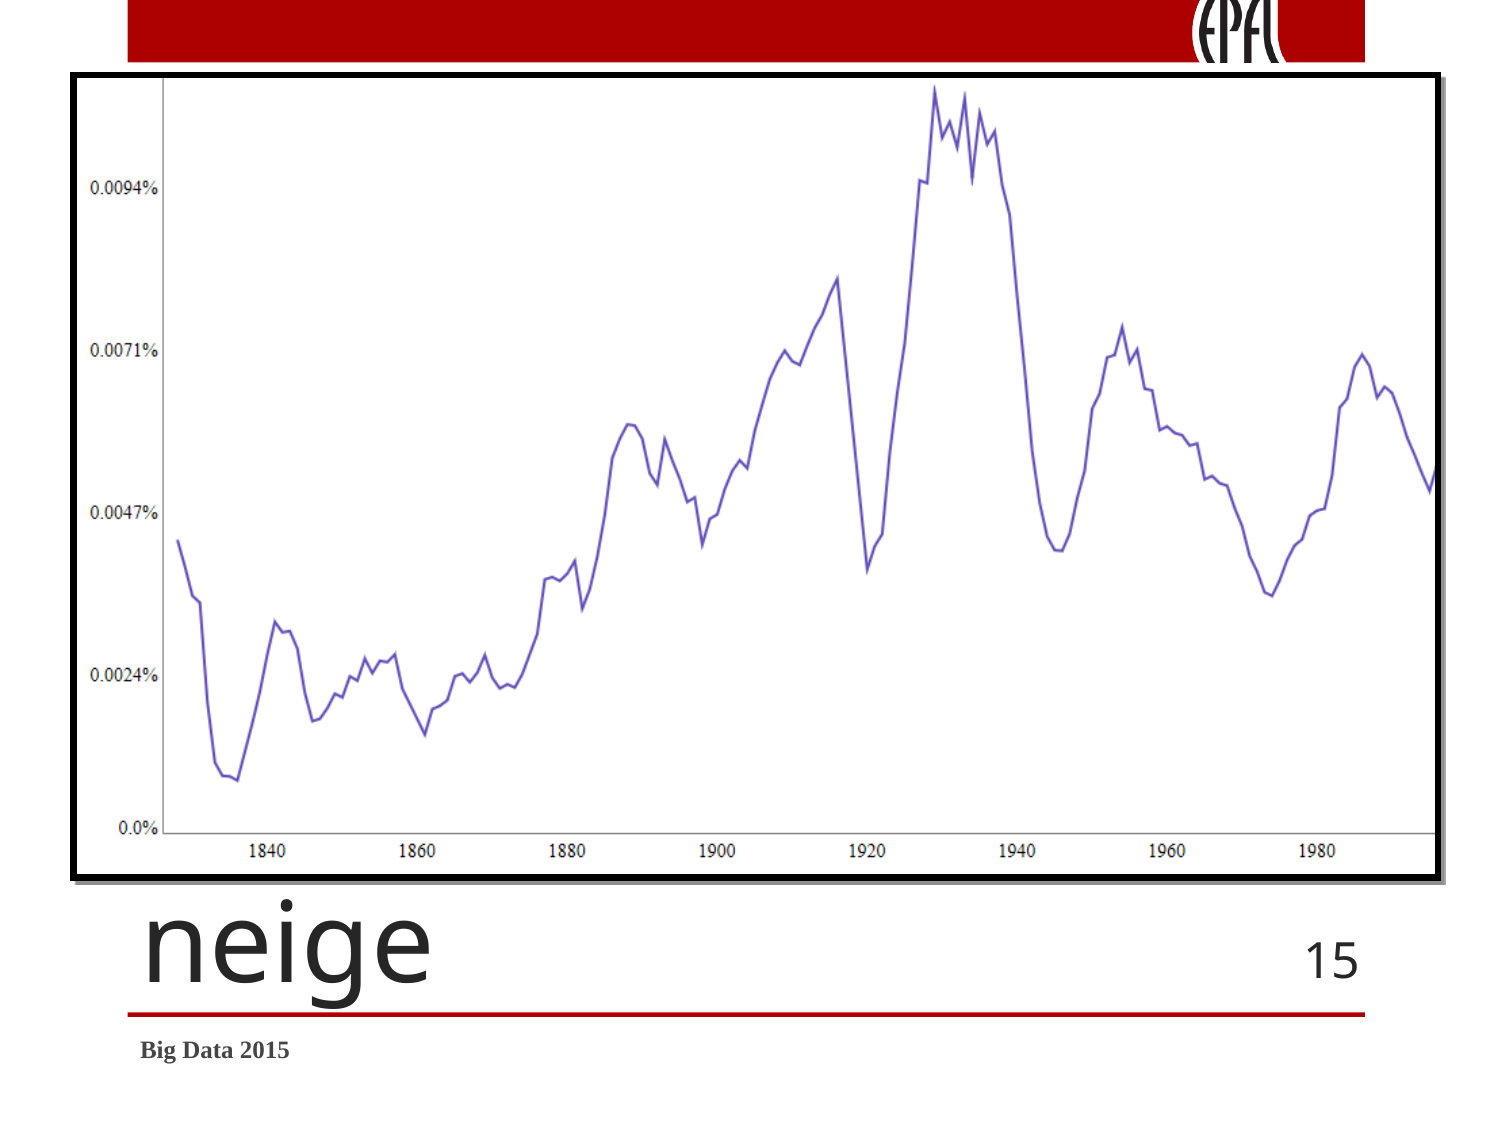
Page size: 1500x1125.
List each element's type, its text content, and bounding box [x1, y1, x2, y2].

title neige [125, 885, 1238, 1013]
picture [0, 0, 1500, 1125]
slide_number <numéro> [1250, 933, 1375, 993]
footer Big Data 2015 [125, 1018, 925, 1079]
